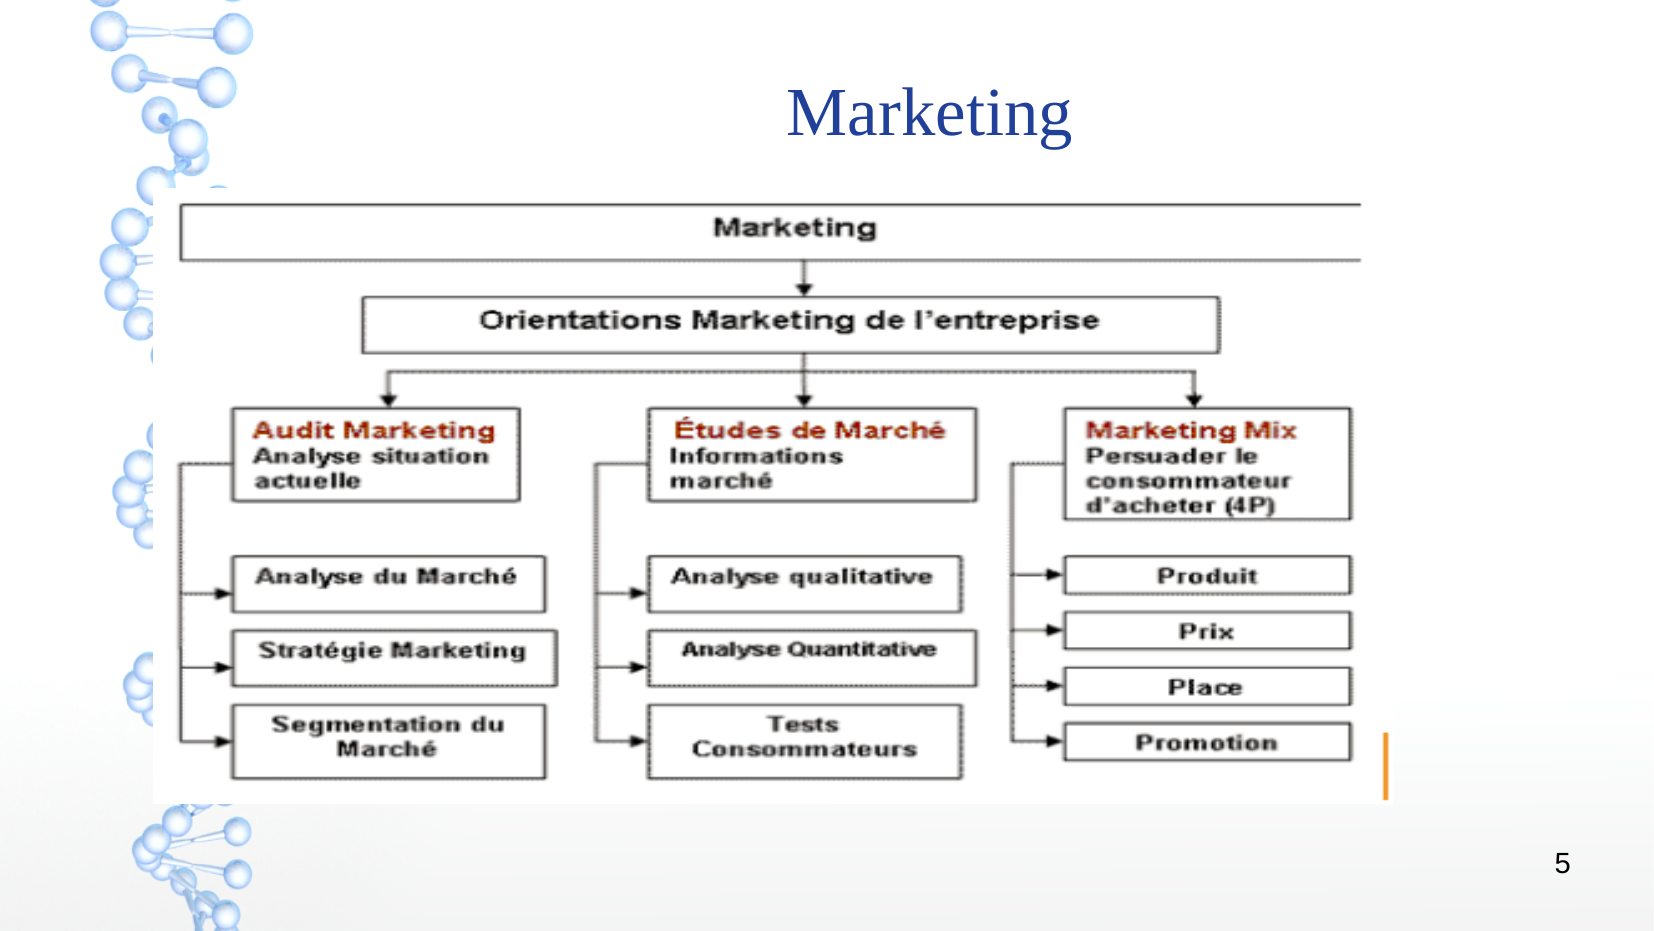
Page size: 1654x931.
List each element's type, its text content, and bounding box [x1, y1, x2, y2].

title Marketing [265, 35, 1595, 189]
picture [0, 0, 1654, 931]
text_box [816, 449, 846, 488]
